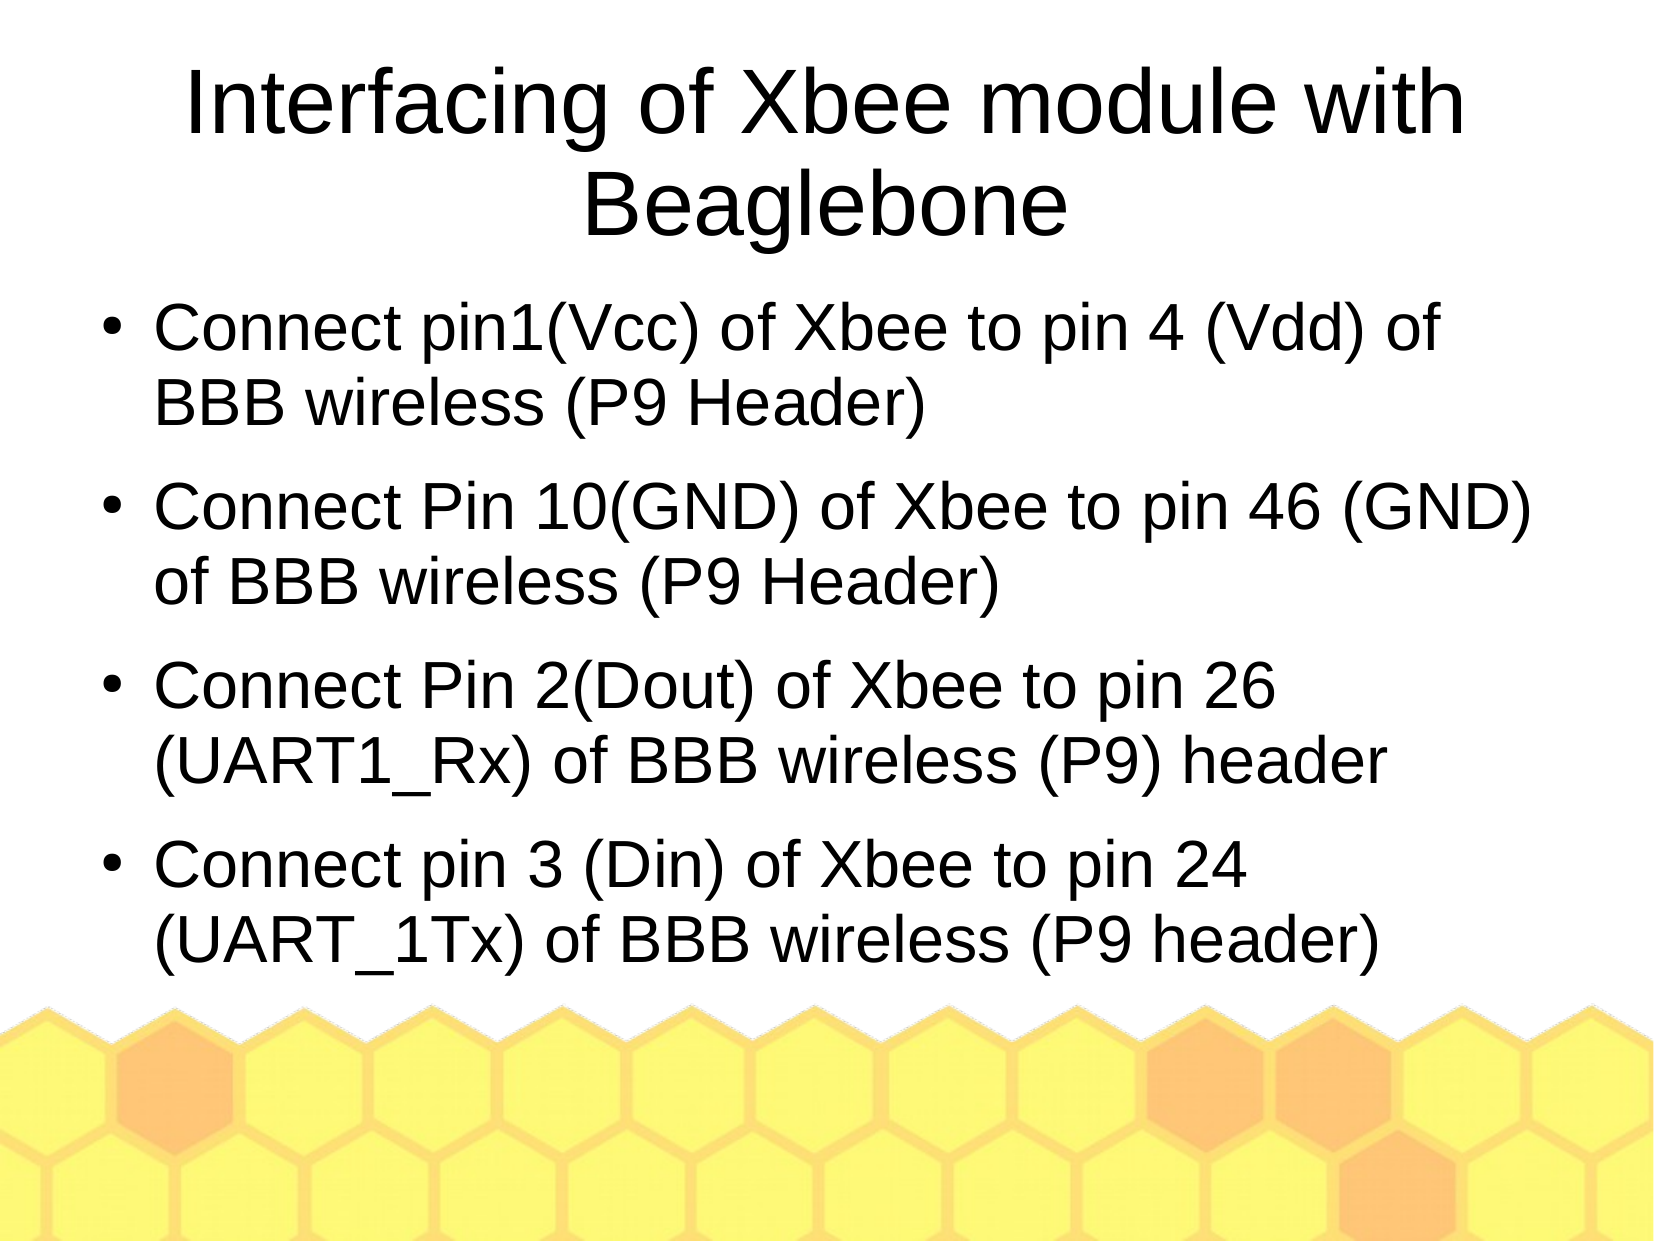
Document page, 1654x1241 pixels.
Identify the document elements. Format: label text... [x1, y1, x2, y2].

title Interfacing of Xbee module with Beaglebone [82, 49, 1571, 257]
picture [0, 1001, 1654, 1241]
list Connect pin1(Vcc) of Xbee to pin 4 (Vdd) of BBB wireless (P9 Header) Connect Pin 10(GND) of Xbee to pin 46 (GND) of BBB wireless (P9 Header) Connect Pin 2(Dout) of Xbee to pin 26 (UART1_Rx) of BBB wireless (P9) header Connect pin 3 (Din) of Xbee to pin 24 (UART_1Tx) of BBB wireless (P9 header) [82, 290, 1571, 1010]
